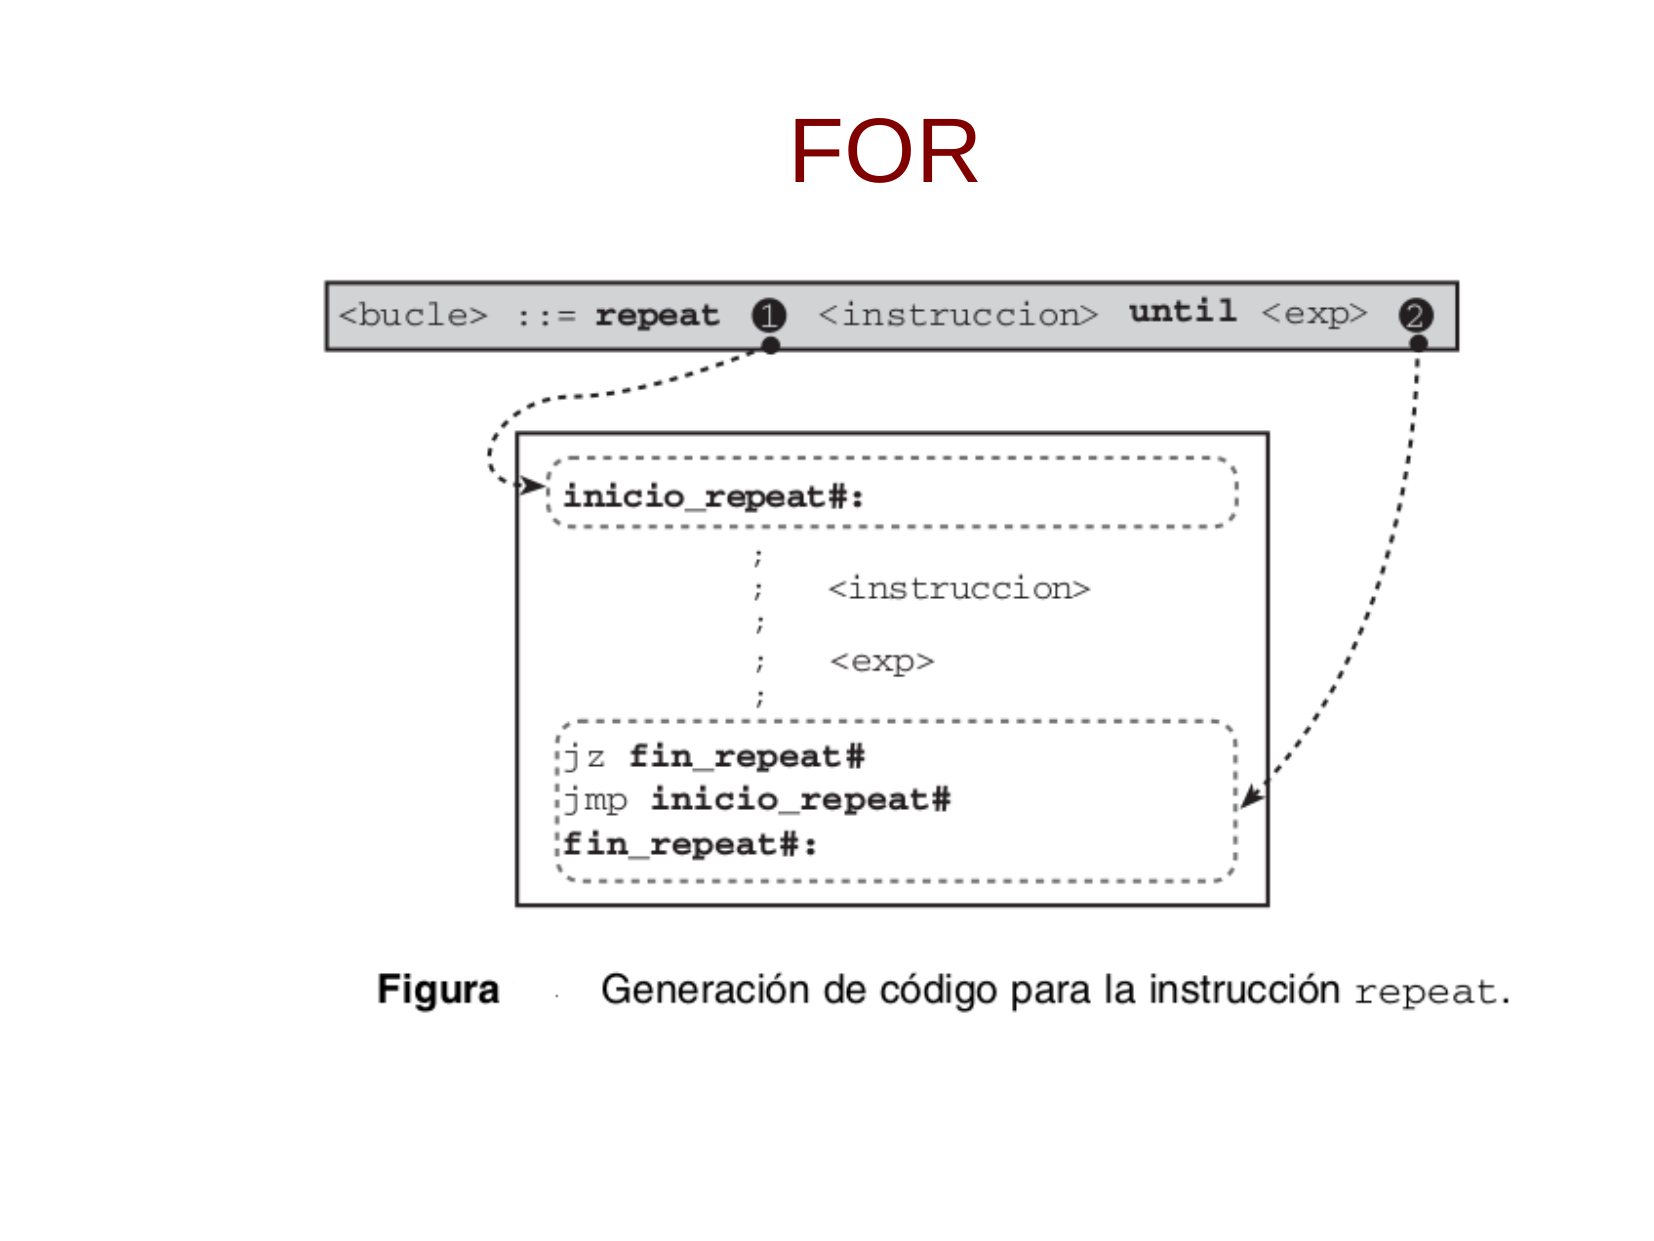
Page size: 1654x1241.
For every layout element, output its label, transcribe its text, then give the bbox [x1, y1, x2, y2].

picture [250, 265, 1530, 1099]
title FOR [141, 47, 1630, 255]
